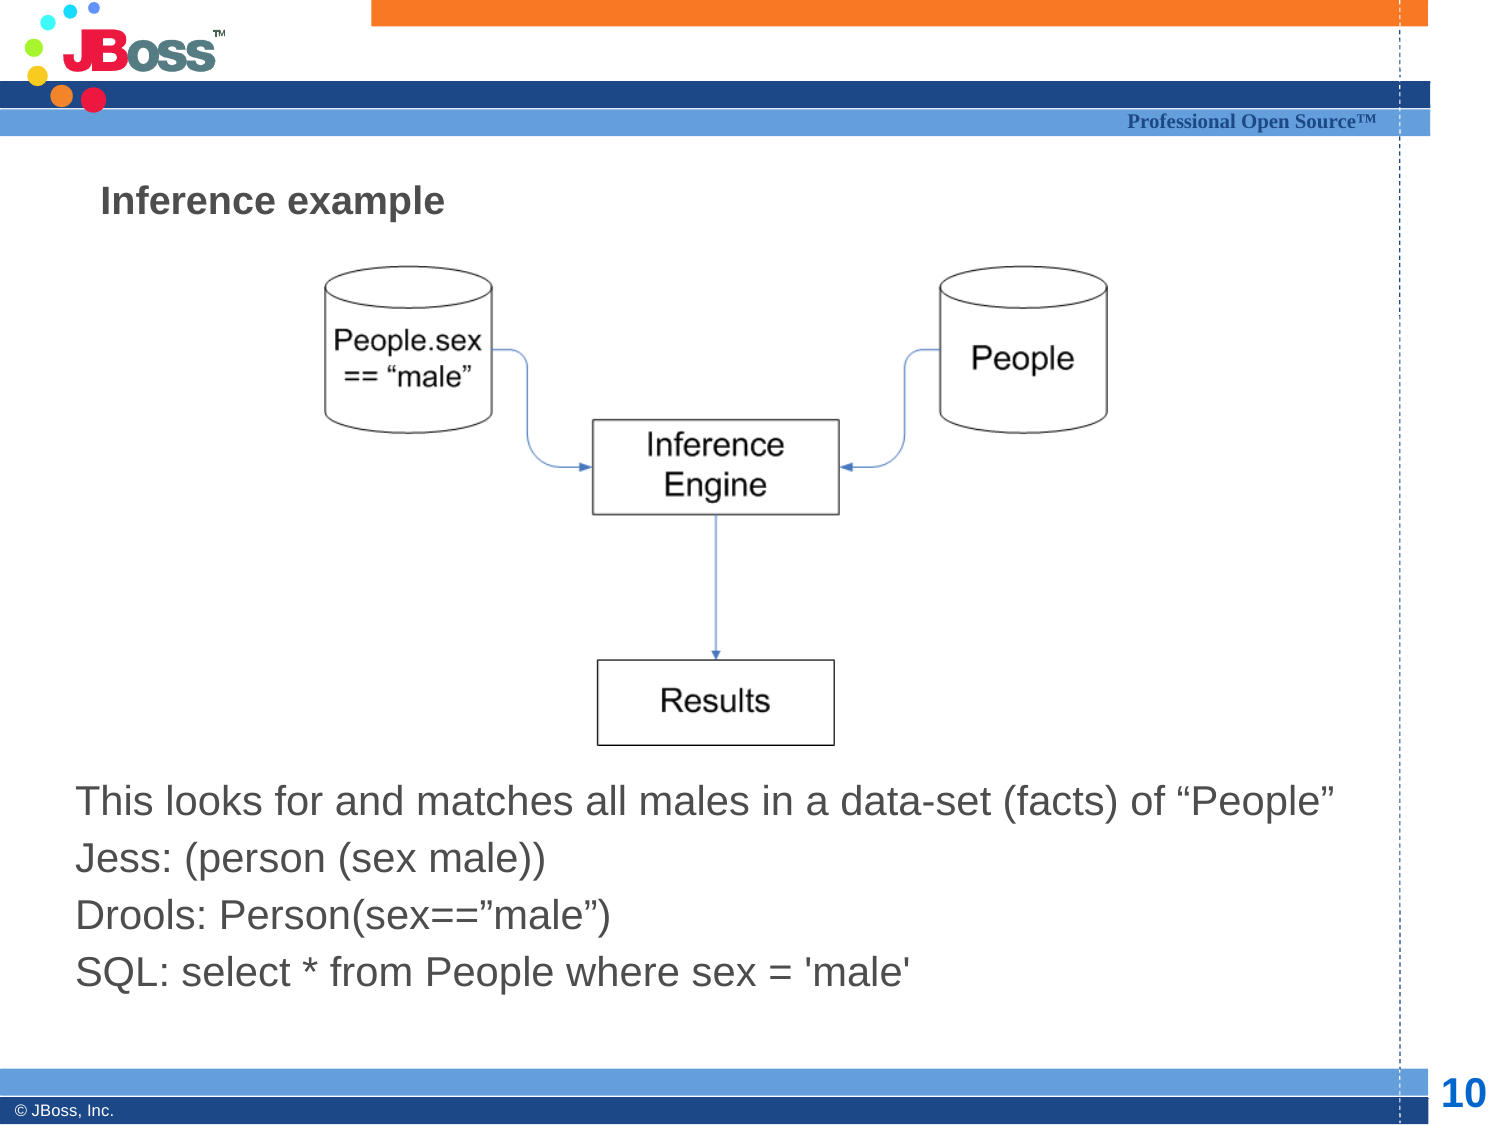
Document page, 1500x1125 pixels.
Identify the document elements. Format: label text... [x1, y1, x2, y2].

subtitle This looks for and matches all males in a data-set (facts) of “People” Jess: (person (sex male)) Drools: Person(sex==”male”) SQL: select * from People where sex = 'male' [75, 767, 1425, 1006]
picture [324, 265, 1108, 746]
title Inference example [100, 118, 1388, 284]
